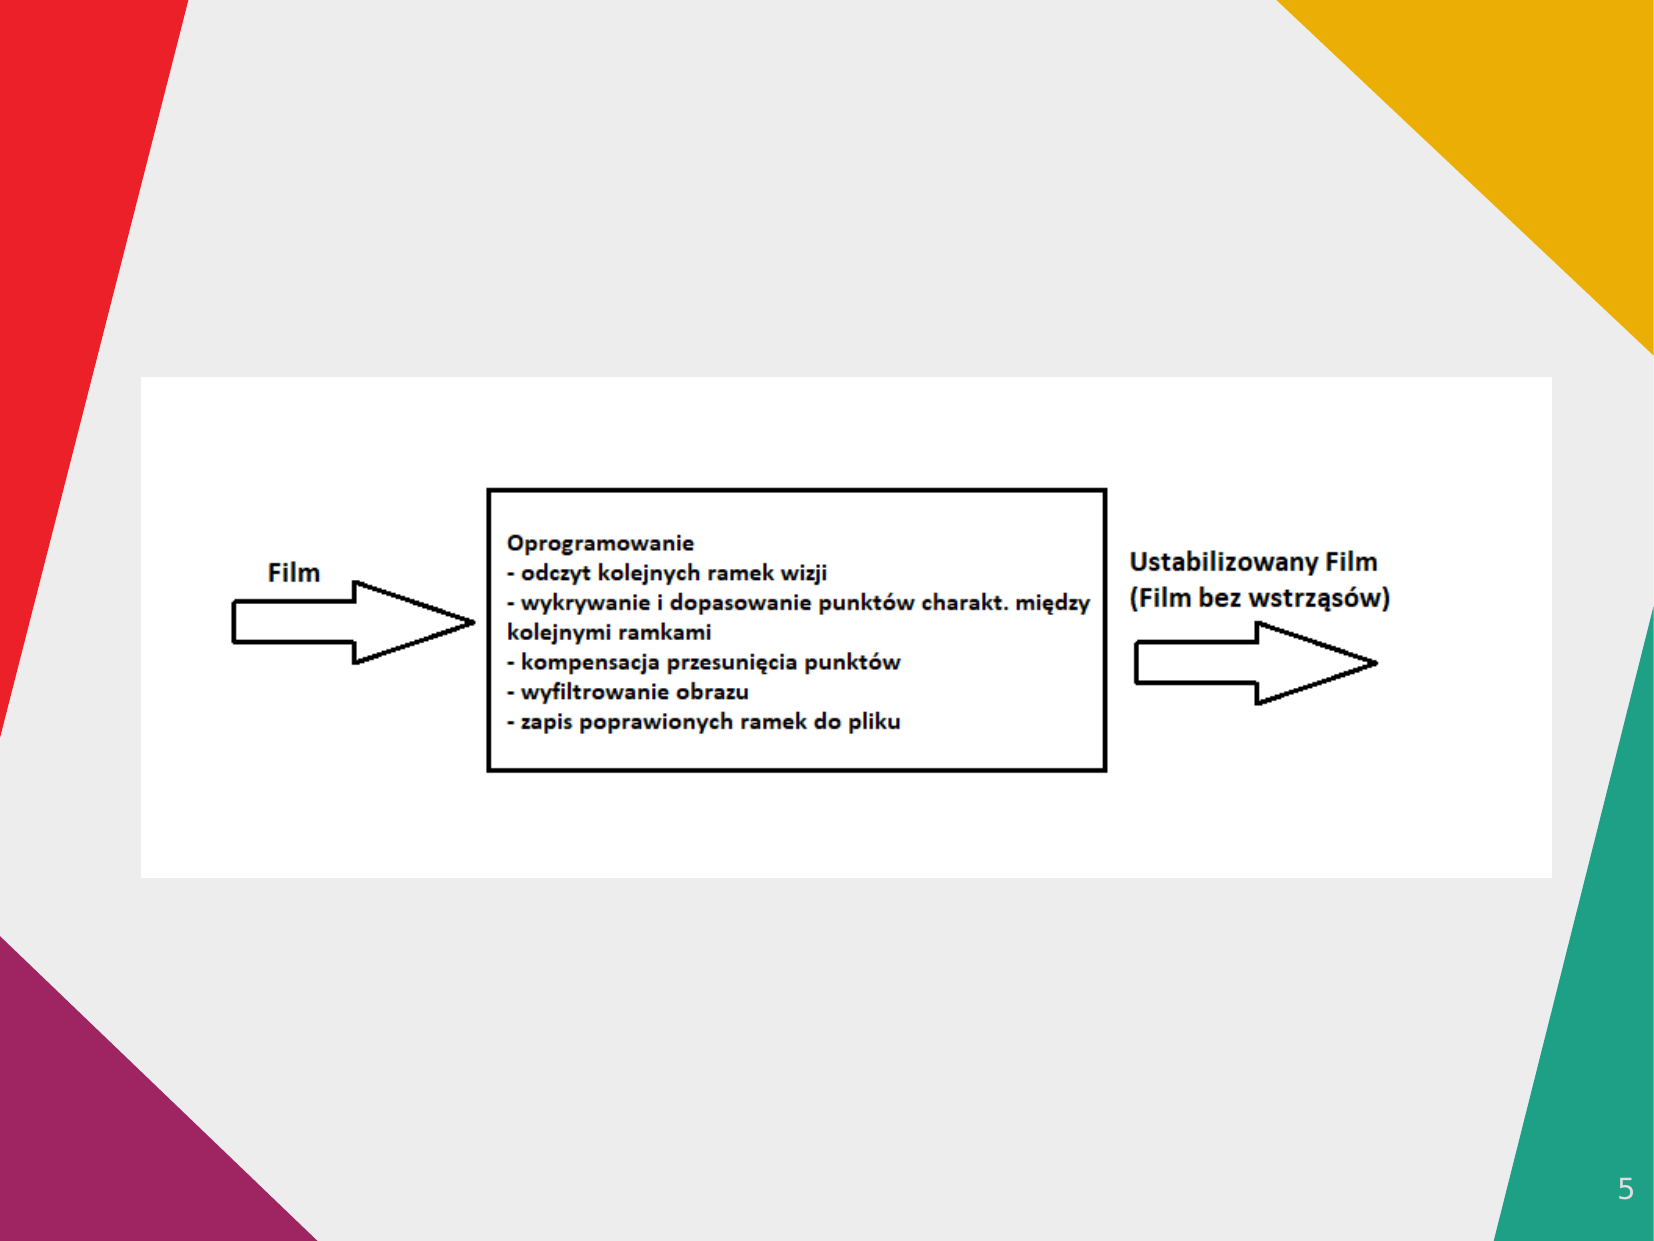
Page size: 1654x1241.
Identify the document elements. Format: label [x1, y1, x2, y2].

picture [141, 377, 1552, 878]
